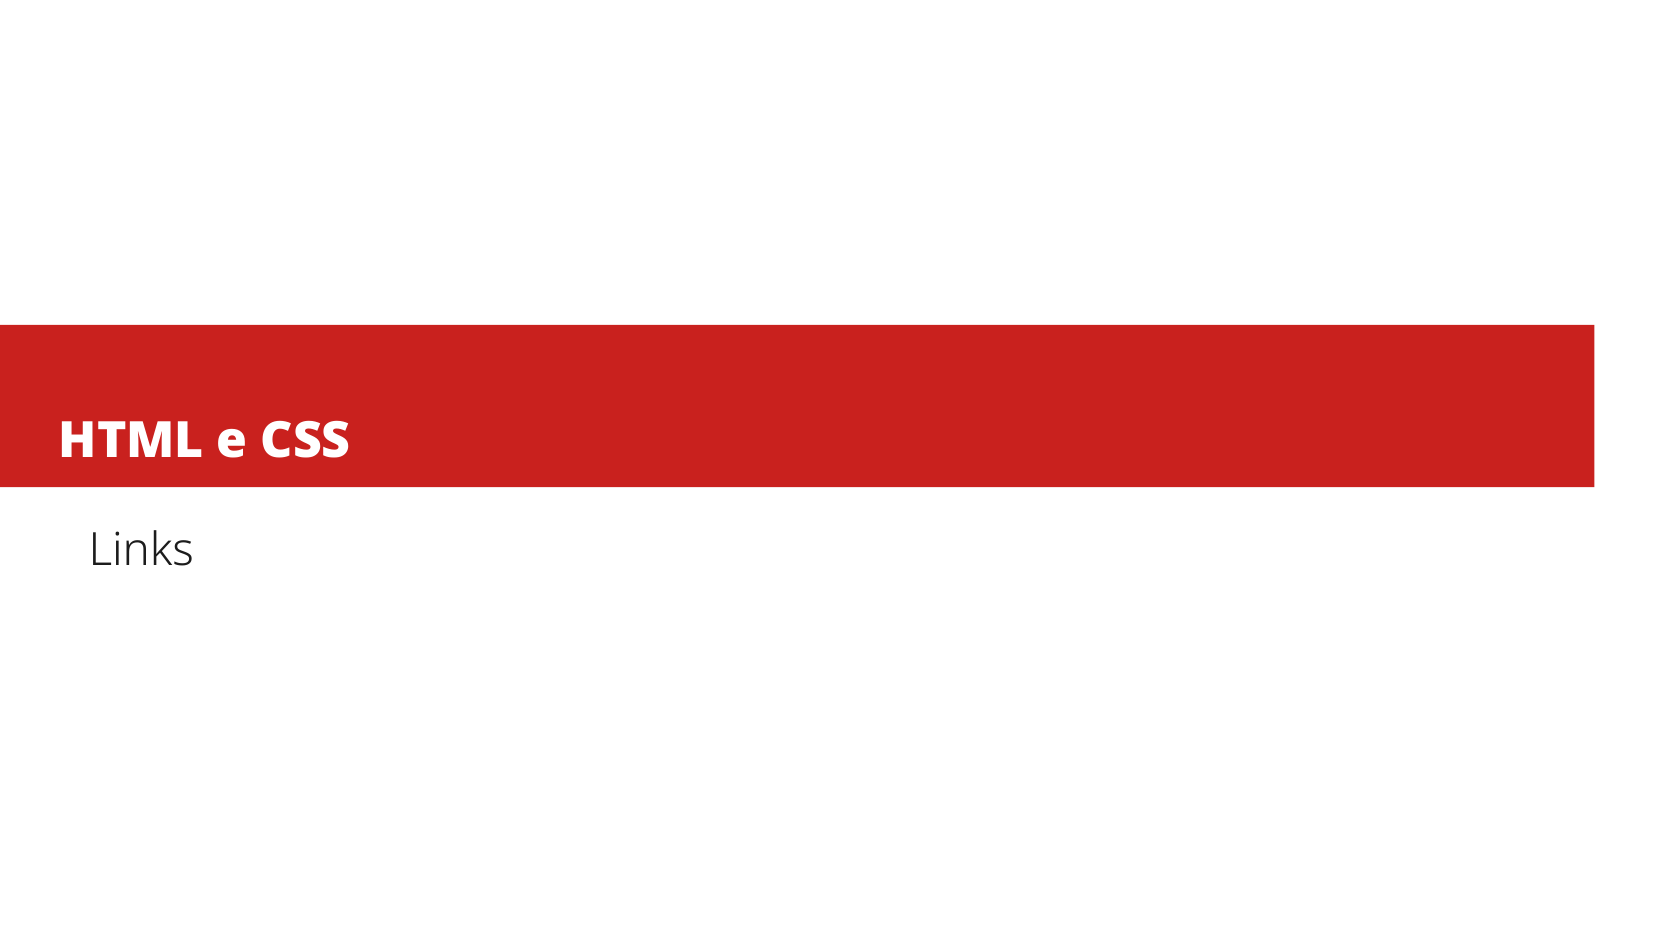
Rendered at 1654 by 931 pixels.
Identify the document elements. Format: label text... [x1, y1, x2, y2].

subtitle Links [88, 516, 1565, 827]
title HTML e CSS [59, 354, 1565, 473]
